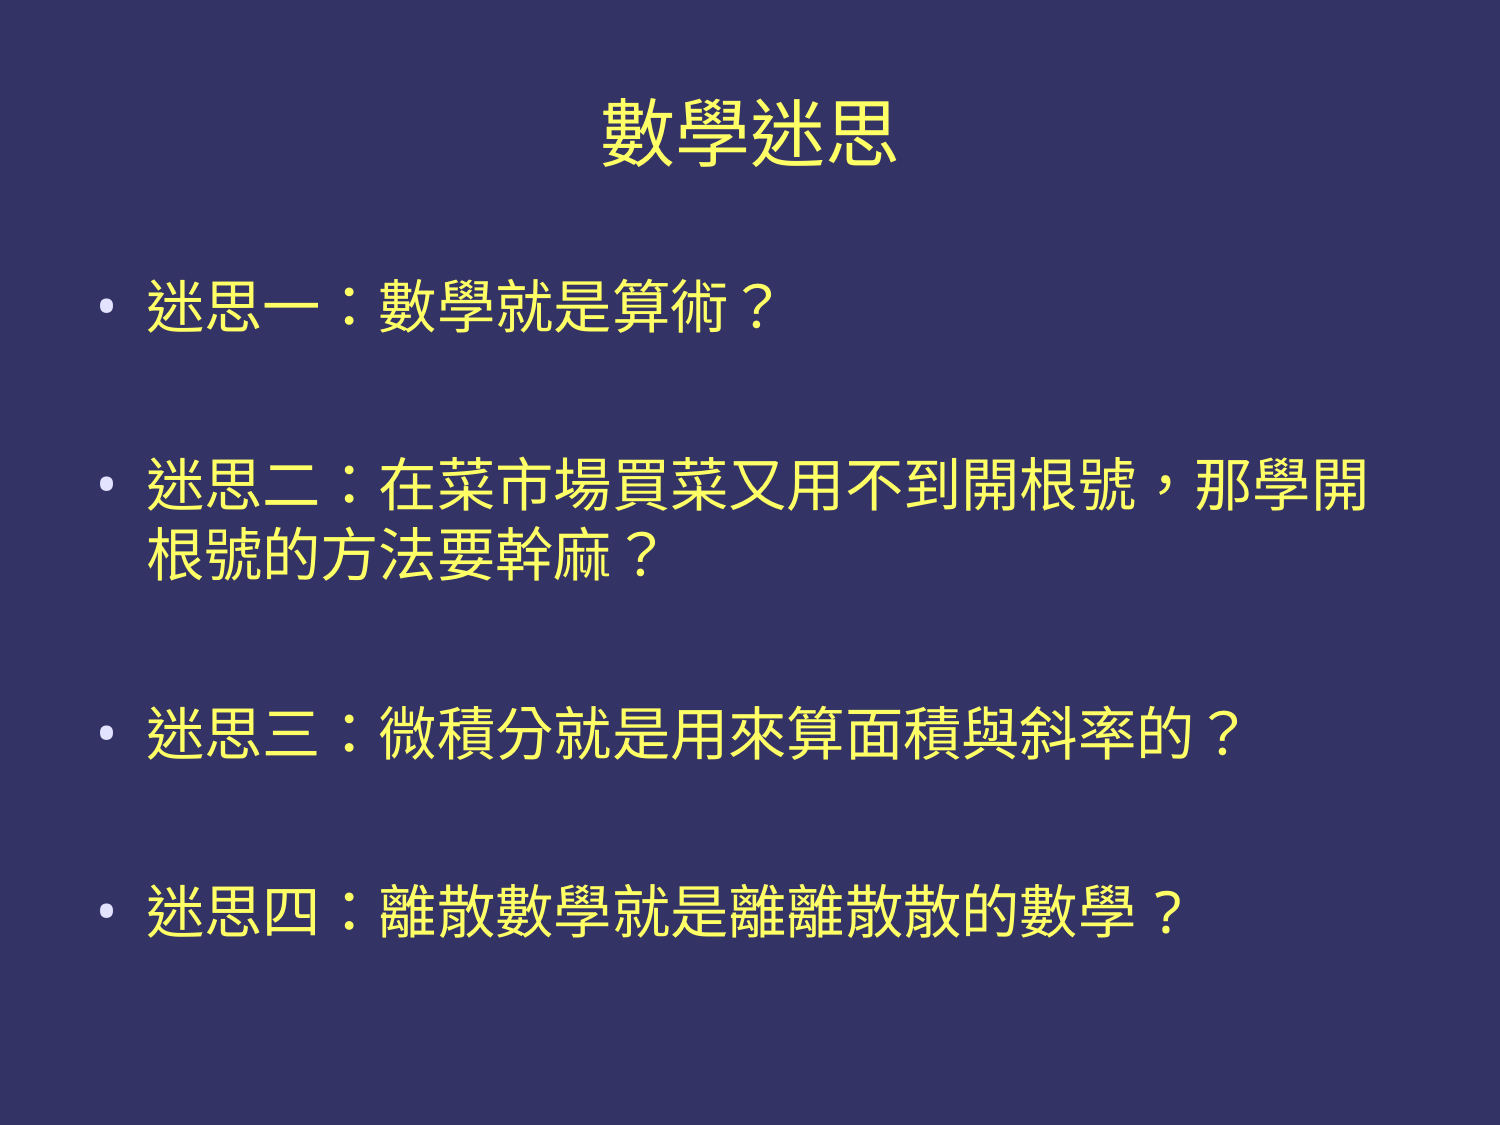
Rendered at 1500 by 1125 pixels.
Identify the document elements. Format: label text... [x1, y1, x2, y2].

list 迷思一：數學就是算術？ 迷思二：在菜市場買菜又用不到開根號，那學開根號的方法要幹麻？ 迷思三：微積分就是用來算面積與斜率的？ 迷思四：離散數學就是離離散散的數學? [75, 262, 1426, 1001]
title 數學迷思 [75, 37, 1426, 225]
